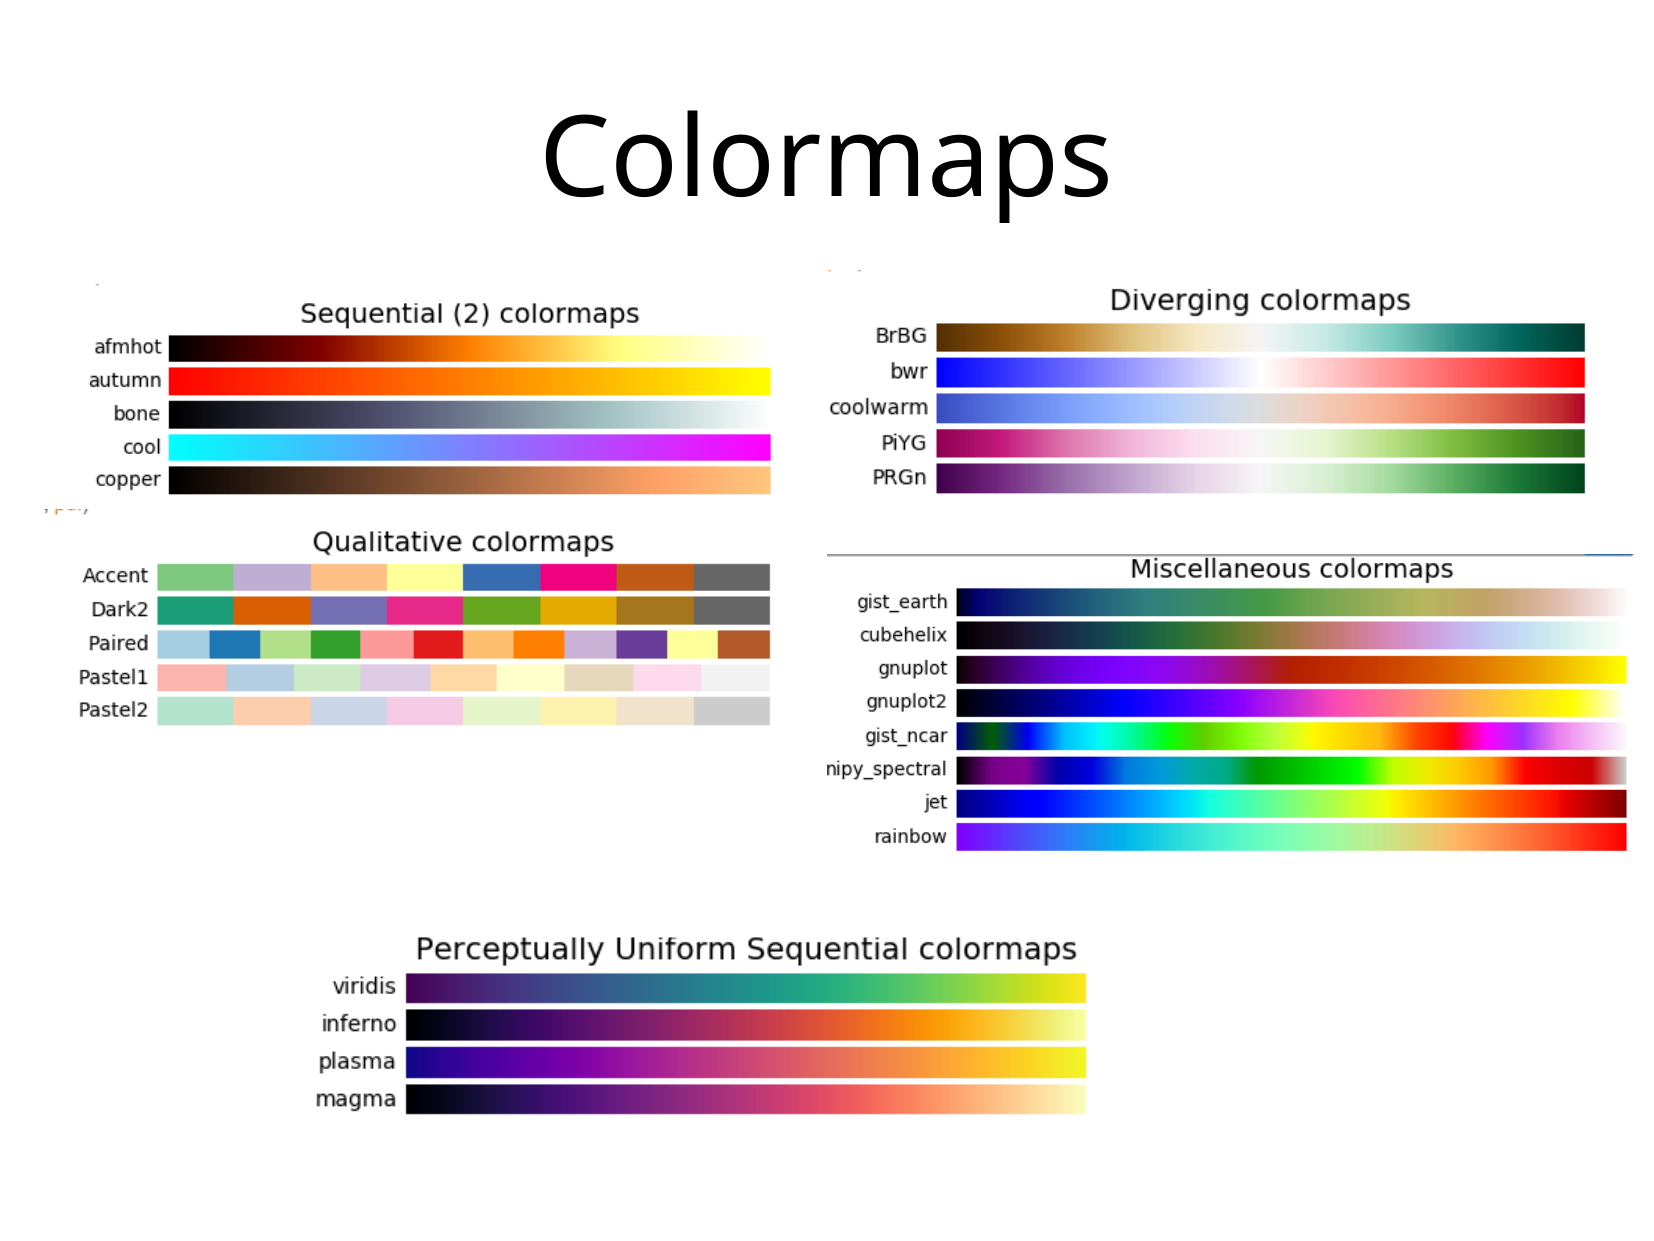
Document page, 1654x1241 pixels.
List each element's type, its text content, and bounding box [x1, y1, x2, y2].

picture [300, 919, 1138, 1156]
picture [827, 554, 1636, 856]
picture [825, 270, 1606, 496]
picture [45, 509, 811, 731]
title Colormaps [82, 49, 1571, 257]
picture [75, 284, 811, 500]
